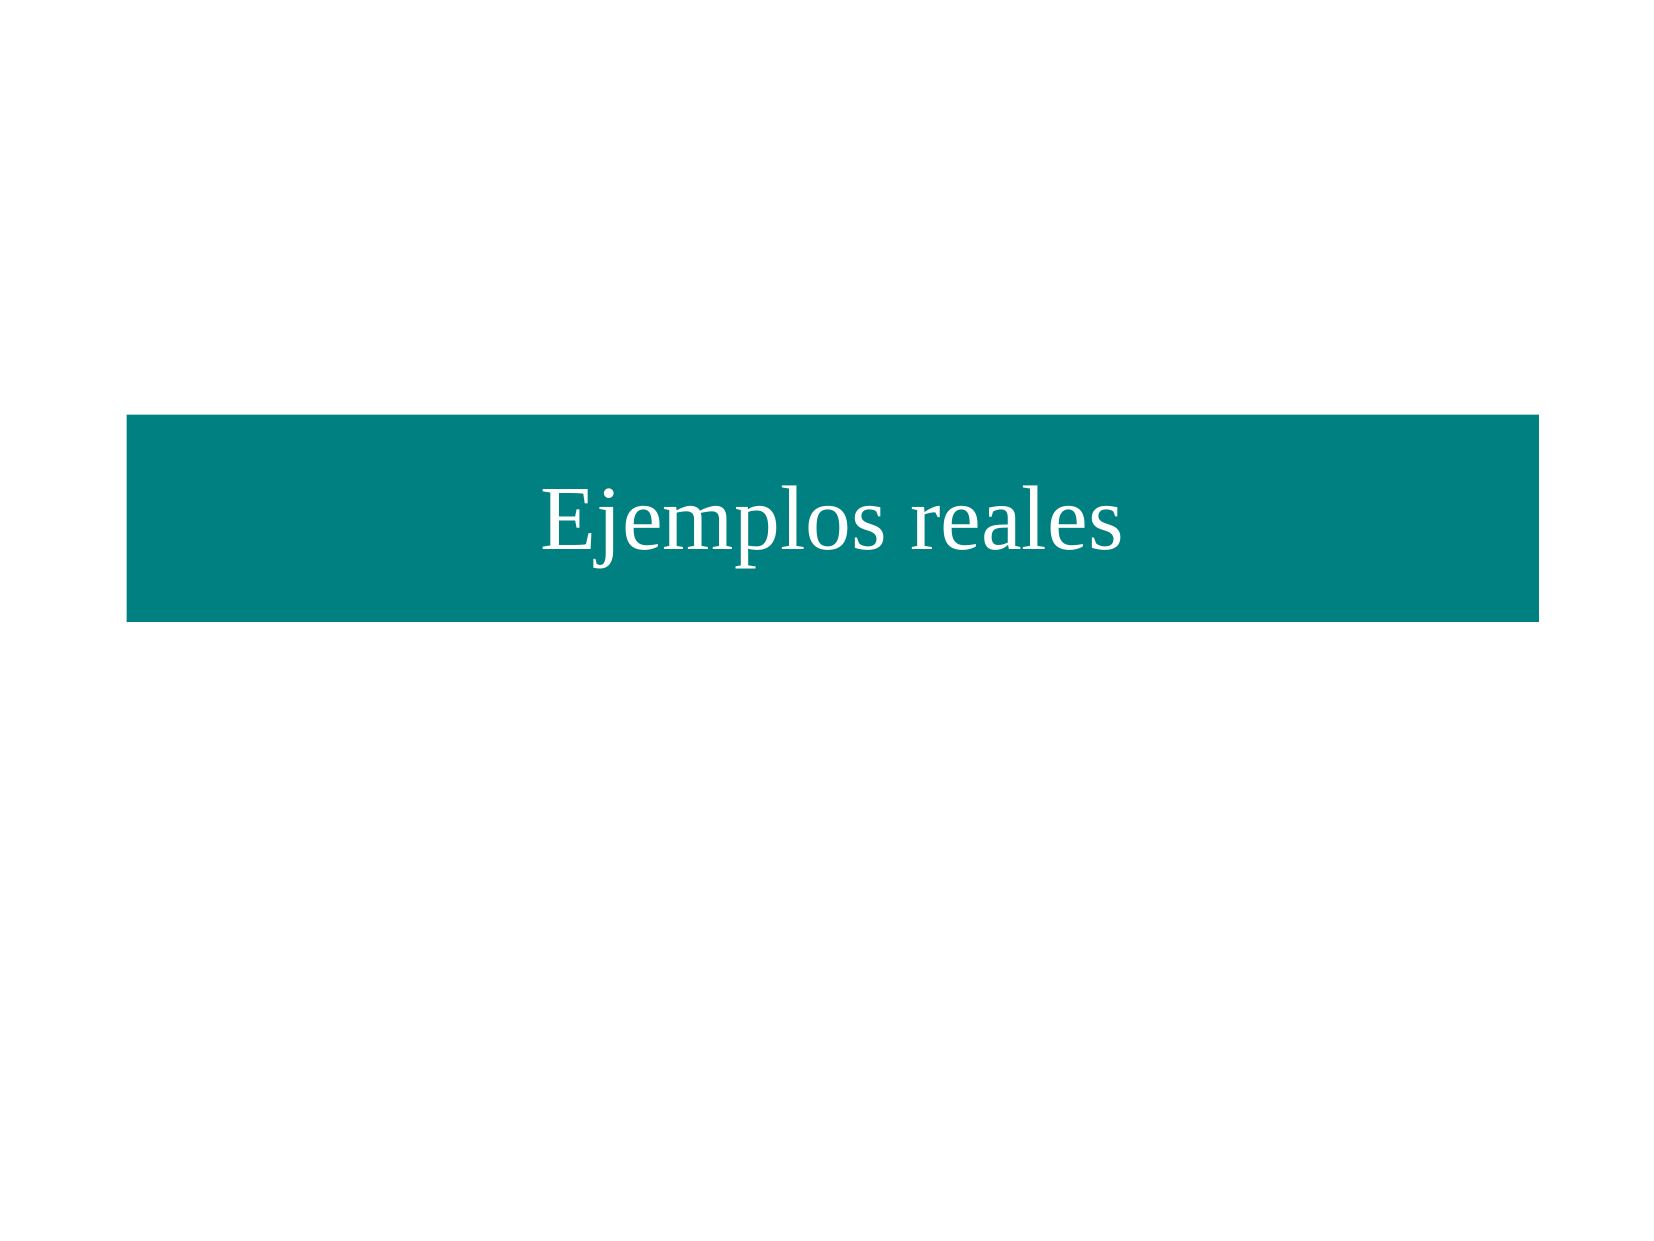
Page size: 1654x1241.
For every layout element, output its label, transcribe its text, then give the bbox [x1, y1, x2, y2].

text_box [126, 414, 1539, 465]
text_box Ejemplos reales [126, 465, 1539, 571]
text_box Un ejemplo real [121, 458, 126, 563]
text_box [126, 571, 1539, 622]
